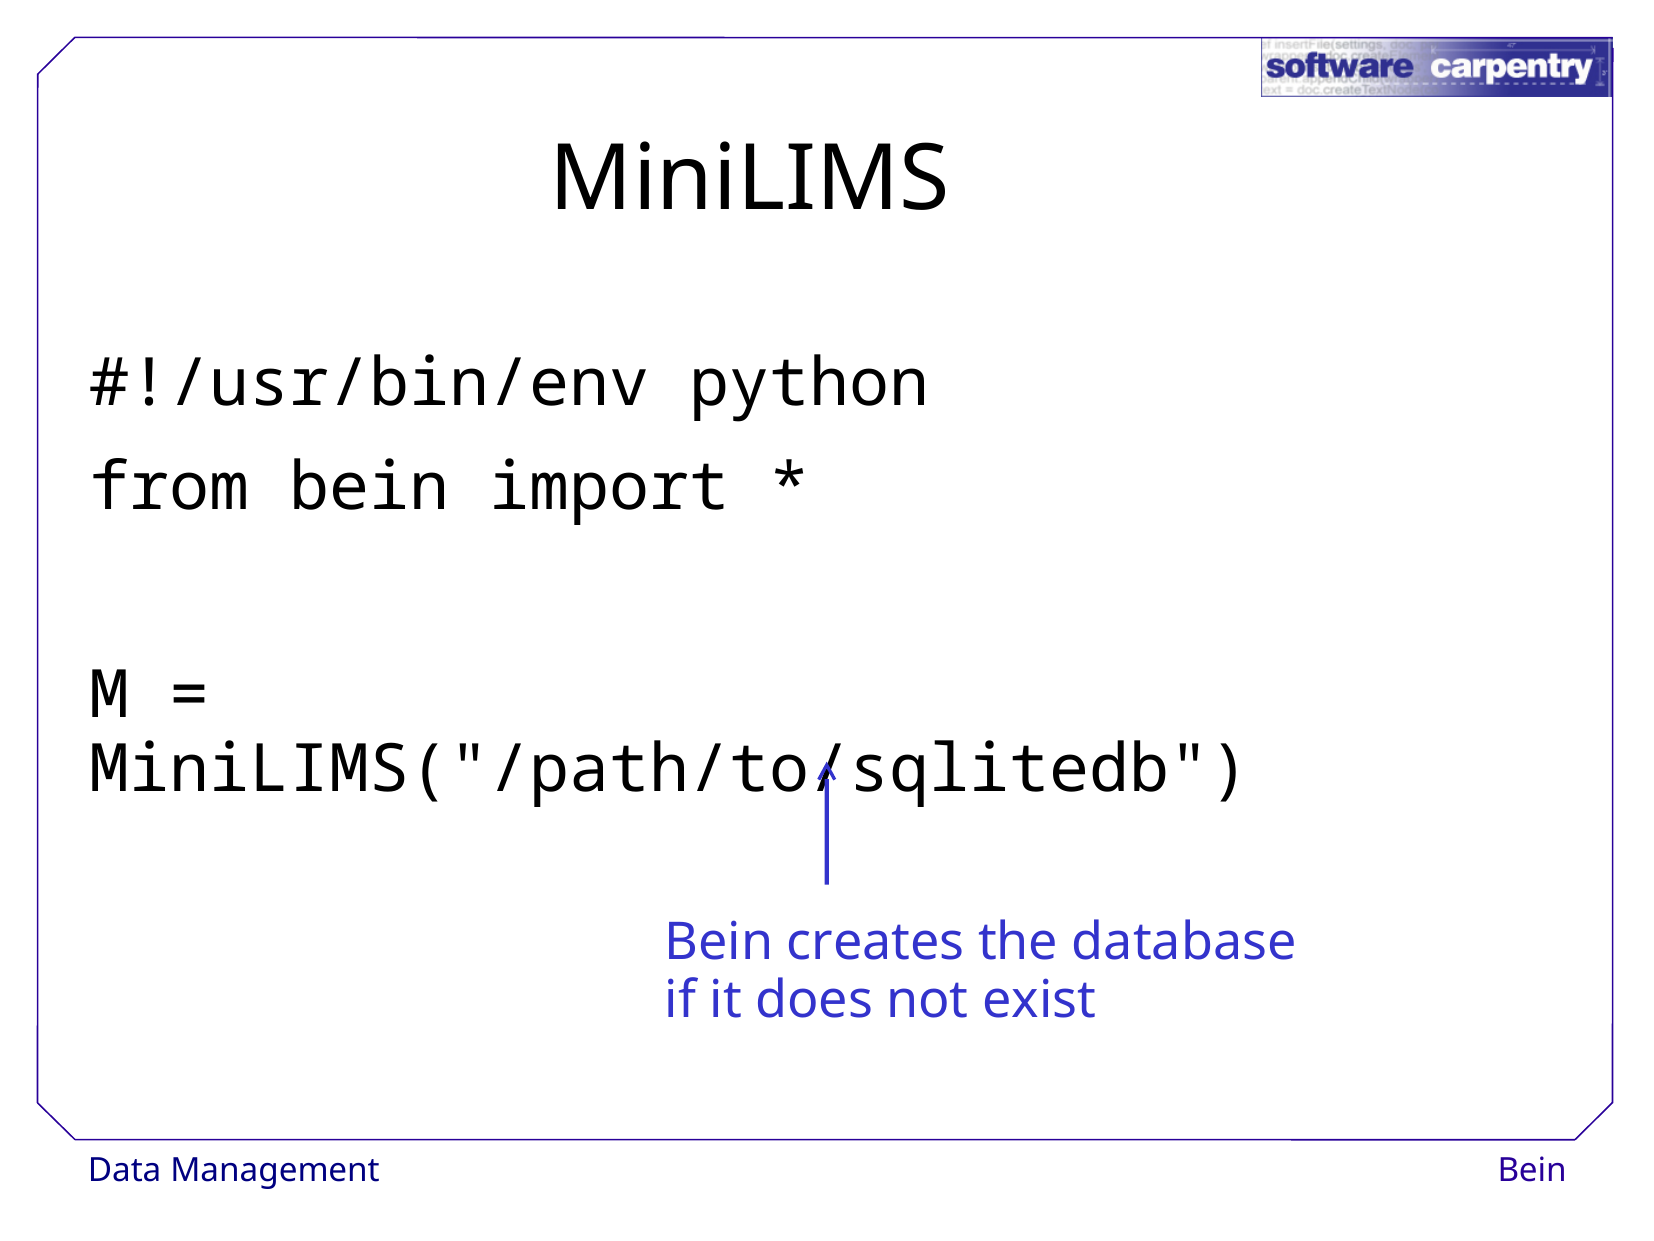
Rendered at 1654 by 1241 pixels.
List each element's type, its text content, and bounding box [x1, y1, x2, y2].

text_box #!/usr/bin/env python from bein import * M = MiniLIMS("/path/to/sqlitedb") [75, 338, 1385, 781]
picture [1261, 39, 1613, 97]
text_box MiniLIMS [75, 119, 1426, 308]
text_box Bein creates the database if it does not exist [649, 905, 1366, 1037]
